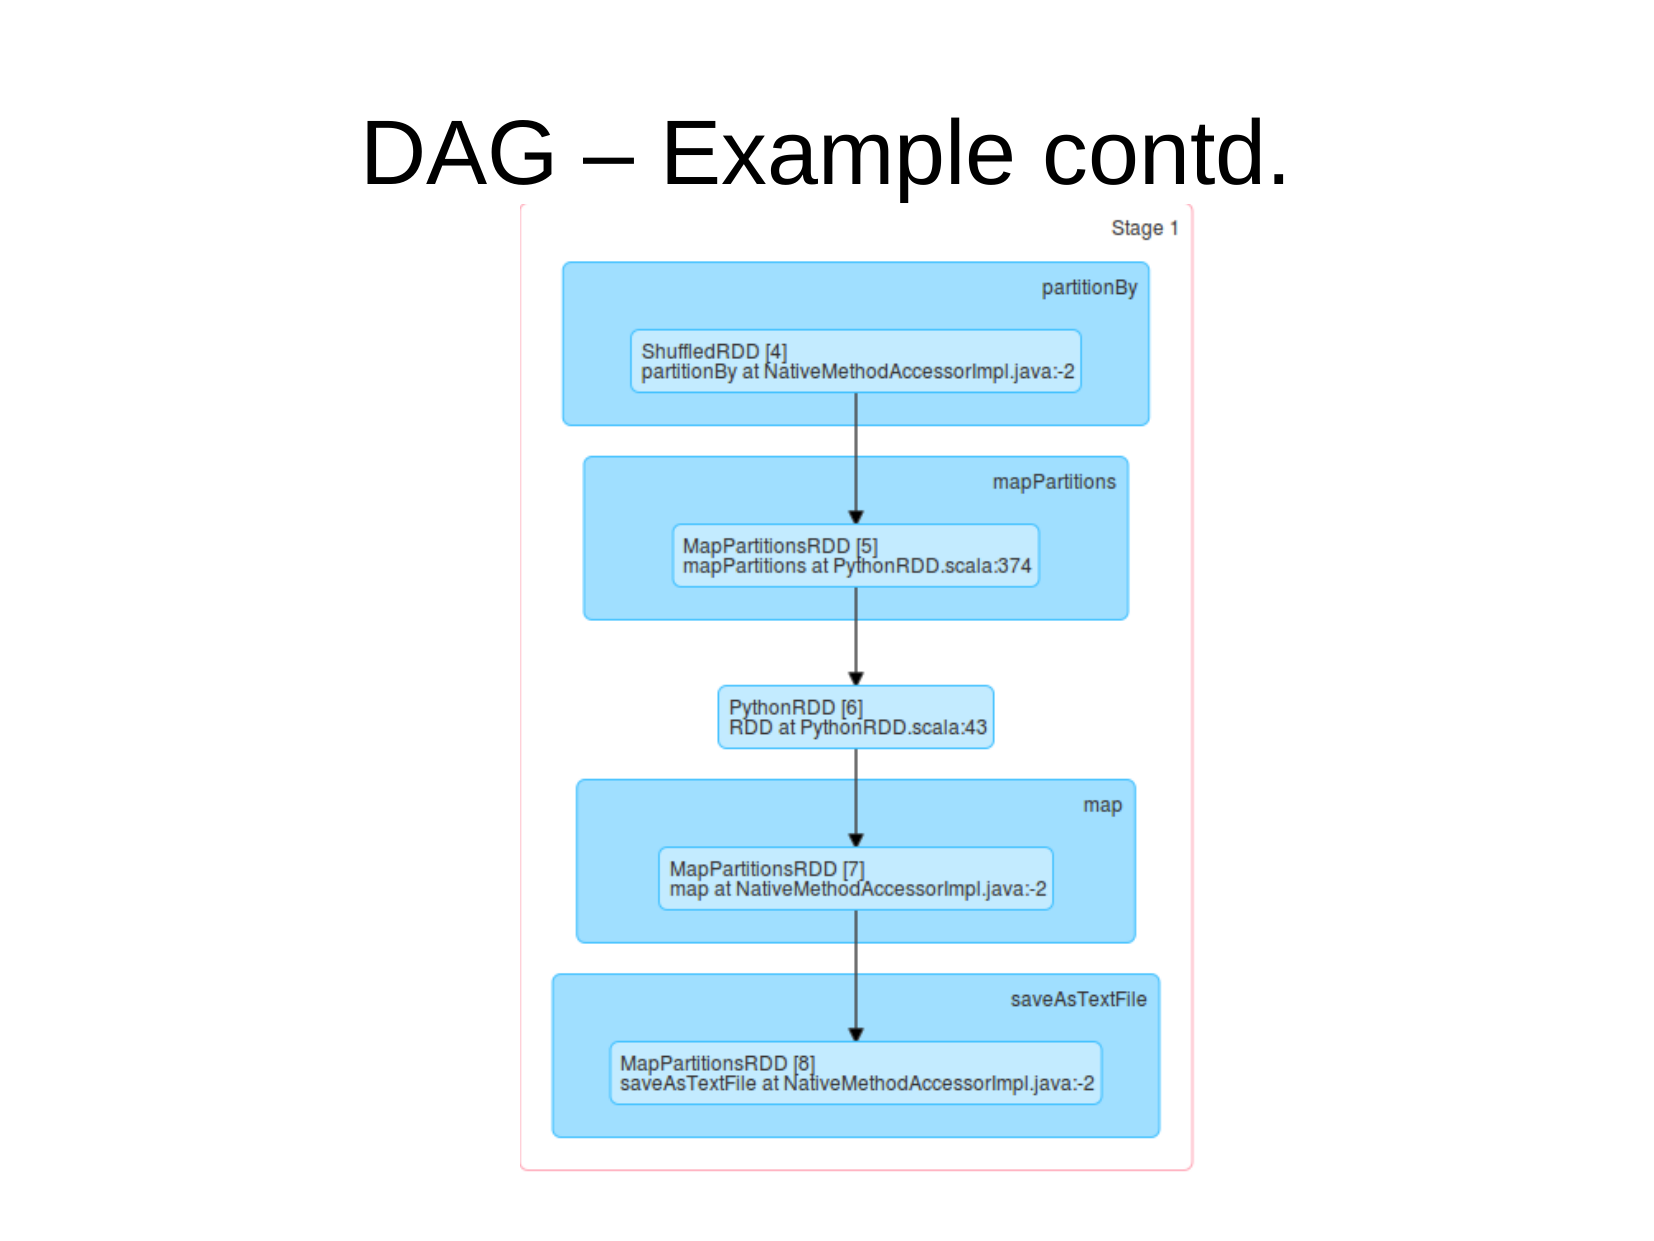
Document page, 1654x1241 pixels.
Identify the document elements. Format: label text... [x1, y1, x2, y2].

picture [520, 204, 1196, 1173]
title DAG – Example contd. [82, 49, 1571, 257]
